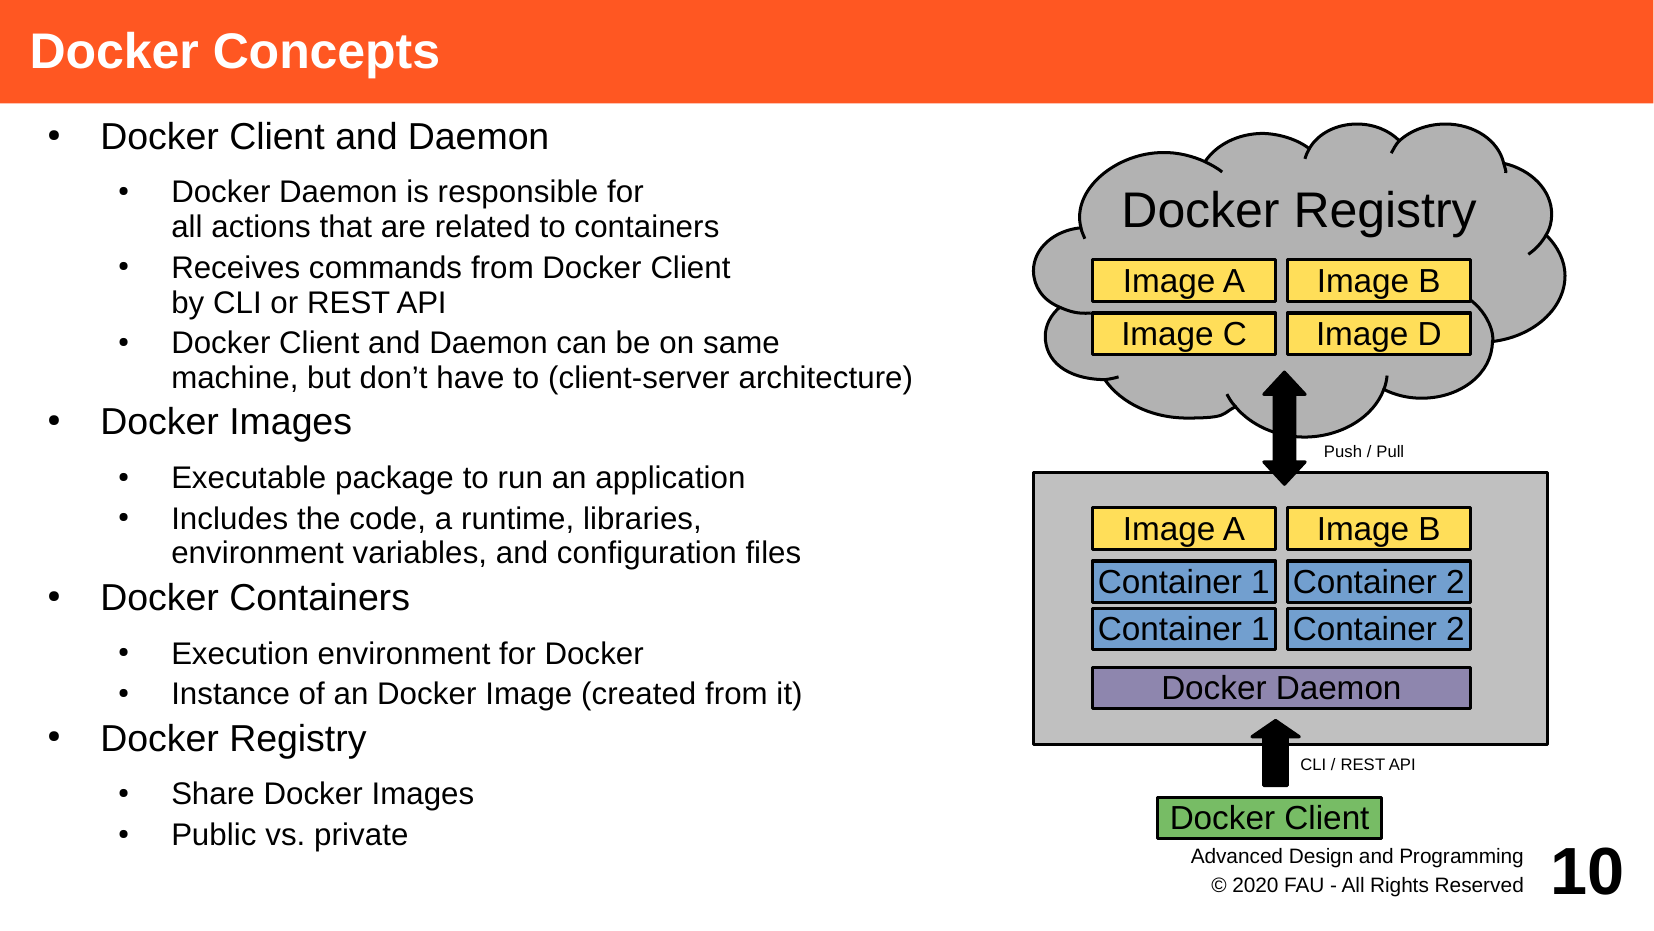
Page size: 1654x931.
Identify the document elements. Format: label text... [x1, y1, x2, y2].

text_box CLI / REST API [1251, 743, 1465, 787]
text_box Container 2 [1287, 561, 1471, 603]
text_box Docker Registry [1086, 142, 1512, 278]
text_box [1033, 165, 1566, 430]
text_box [1033, 472, 1548, 745]
text_box Image A [1092, 507, 1276, 550]
text_box [1314, 124, 1492, 142]
text_box Image A [1092, 259, 1276, 302]
text_box Image B [1287, 507, 1471, 550]
text_box Image D [1287, 312, 1471, 355]
text_box Image C [1092, 312, 1276, 355]
text_box [1227, 133, 1299, 142]
text_box Push / Pull [1257, 430, 1471, 474]
text_box Docker Daemon [1092, 667, 1471, 709]
title Docker Concepts [0, 0, 1654, 104]
text_box Image B [1287, 259, 1471, 302]
text_box Container 2 [1287, 608, 1471, 650]
text_box Container 1 [1092, 561, 1276, 603]
text_box Container 1 [1092, 608, 1276, 650]
text_box Docker Client [1157, 797, 1382, 839]
list Docker Client and Daemon Docker Daemon is responsible for all actions that are related to containers Receives commands from Docker Client by CLI or REST API Docker Client and Daemon can be on same machine, but don’t have to (client-server architecture) Docker Images Executable package to run an application Includes the code, a runtime, libraries, environment variables, and configuration files Docker Containers Execution environment for Docker Instance of an Docker Image (created from it) Docker Registry Share Docker Images Public vs. private [29, 115, 928, 931]
